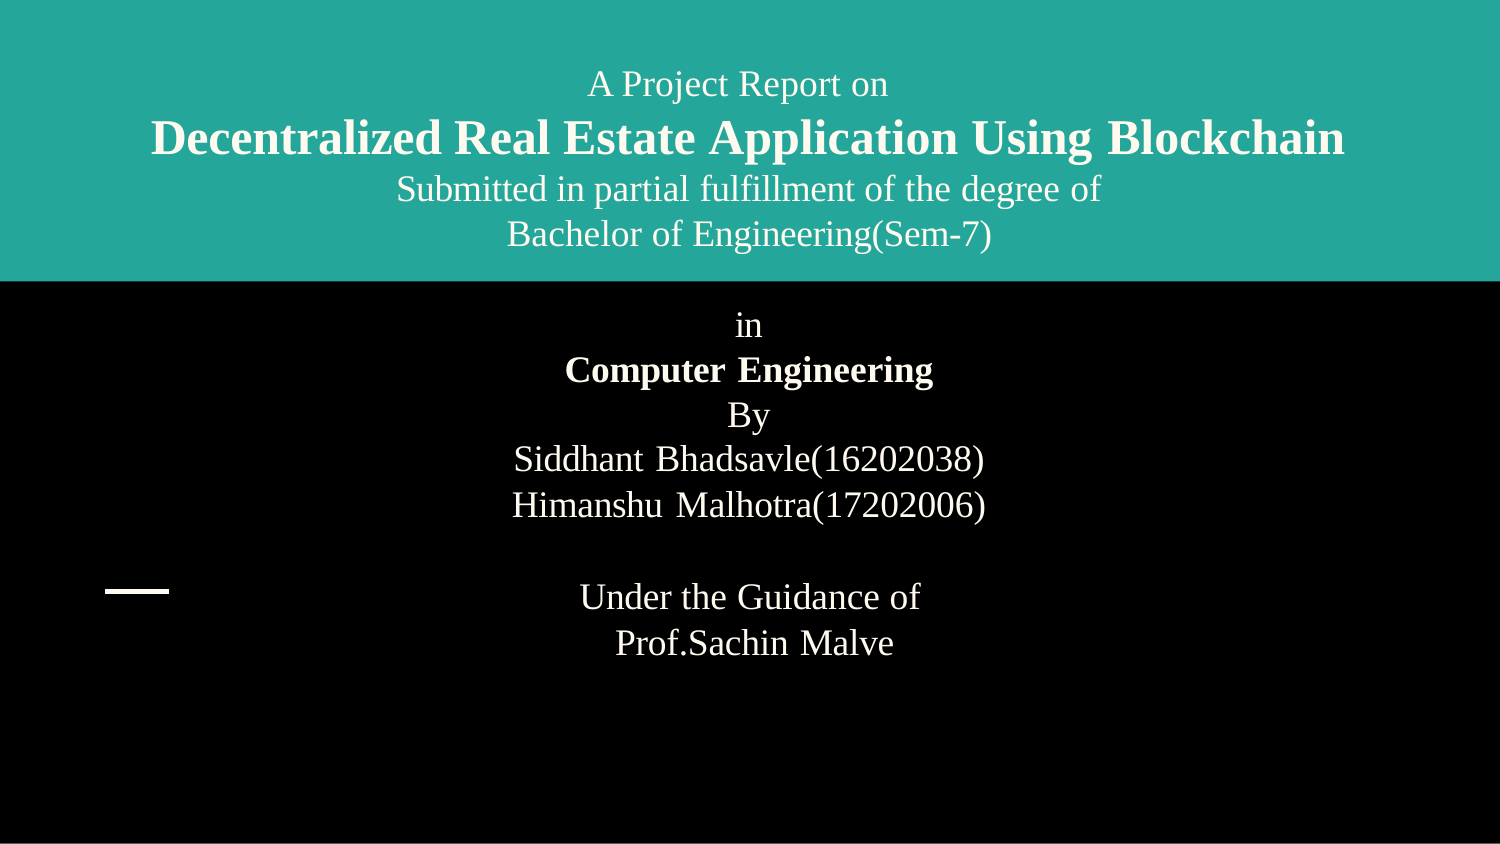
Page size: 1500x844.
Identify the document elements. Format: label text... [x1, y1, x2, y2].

text_box Submitted in partial fulfillment of the degree of Bachelor of Engineering(Sem-7) in Computer Engineering By Siddhant Bhadsavle(16202038) Himanshu Malhotra(17202006) Under the Guidance of Prof.Sachin Malve [391, 161, 1109, 663]
text_box [0, 0, 1500, 844]
title Decentralized Real Estate Application Using Blockchain [148, 102, 1351, 225]
text_box A Project Report on [585, 56, 892, 102]
